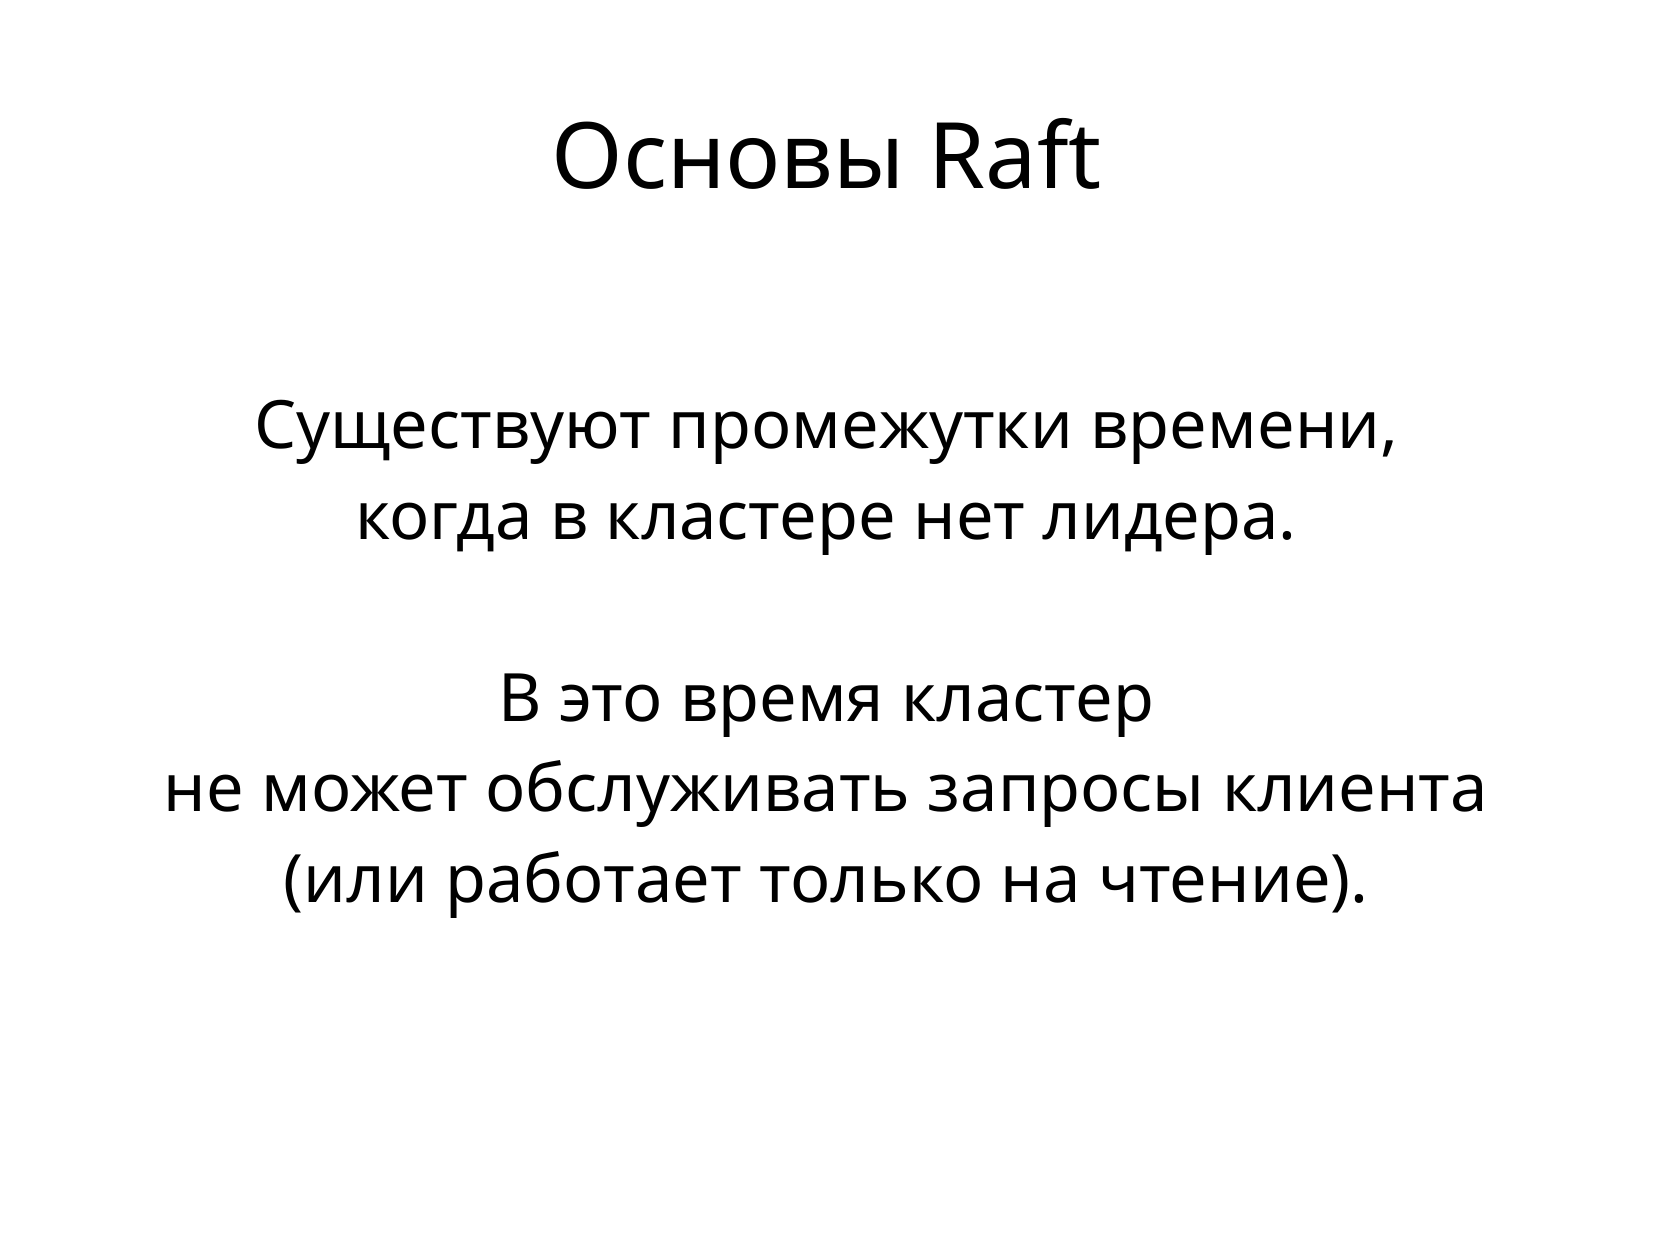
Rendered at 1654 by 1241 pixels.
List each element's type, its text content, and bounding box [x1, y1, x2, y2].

title Основы Raft [82, 49, 1571, 257]
subtitle Существуют промежутки времени, когда в кластере нет лидера. В это время кластер не может обслуживать запросы клиента (или работает только на чтение). [82, 290, 1571, 1010]
